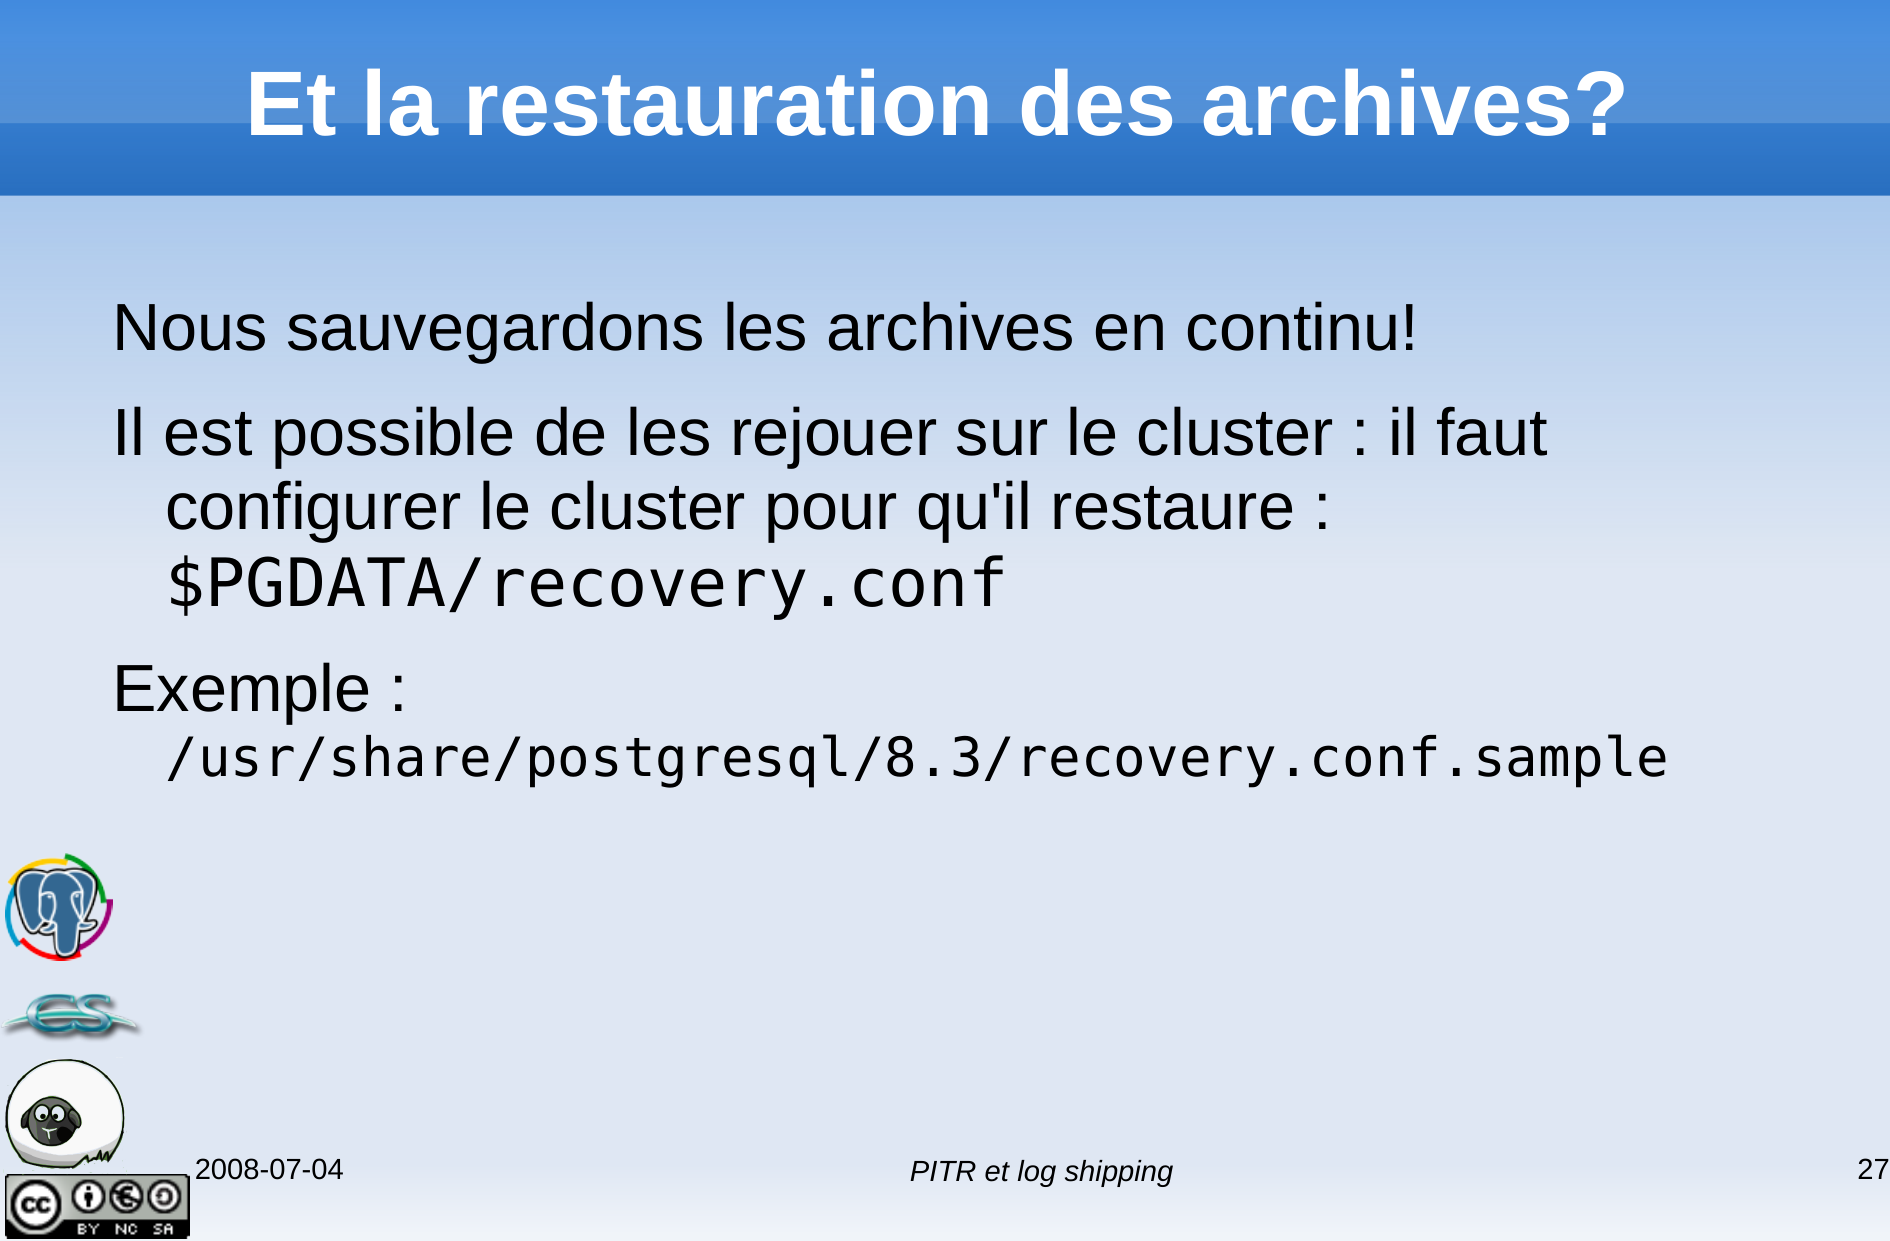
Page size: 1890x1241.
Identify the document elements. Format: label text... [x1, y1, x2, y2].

picture [0, 0, 1890, 1241]
list Nous sauvegardons les archives en continu! Il est possible de les rejouer sur le cluster : il faut configurer le cluster pour qu'il restaure : $PGDATA/recovery.conf Exemple : /usr/share/postgresql/8.3/recovery.conf.sample [94, 290, 1796, 1109]
title Et la restauration des archives? [87, 0, 1789, 208]
